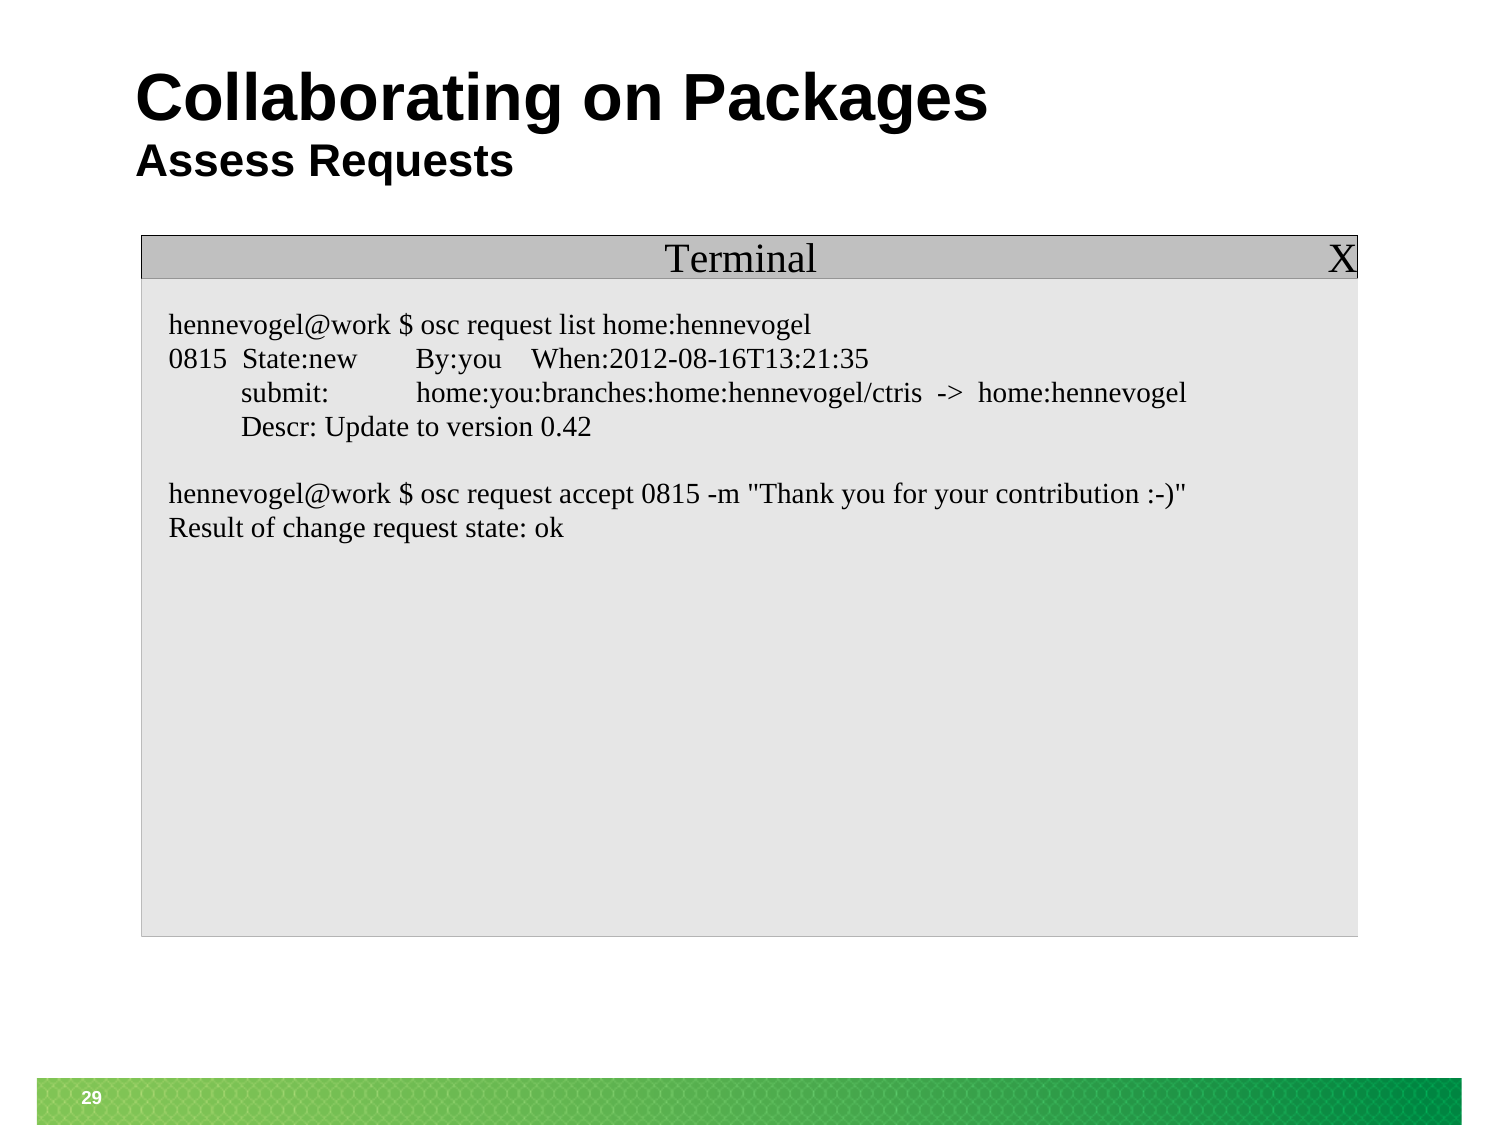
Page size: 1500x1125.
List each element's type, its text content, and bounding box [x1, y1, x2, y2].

text_box Terminal X [141, 235, 1358, 278]
text_box hennevogel@work $ osc request list home:hennevogel 0815 State:new By:you When:2012-08-16T13:21:35 submit: home:you:branches:home:hennevogel/ctris -> home:hennevogel Descr: Update to version 0.42 hennevogel@work $ osc request accept 0815 -m "Thank you for your contribution :-)" Result of change request state: ok [168, 307, 1335, 919]
picture [36, 1078, 1462, 1125]
title Collaborating on Packages Assess Requests [135, 41, 1372, 204]
text_box [141, 278, 1358, 937]
